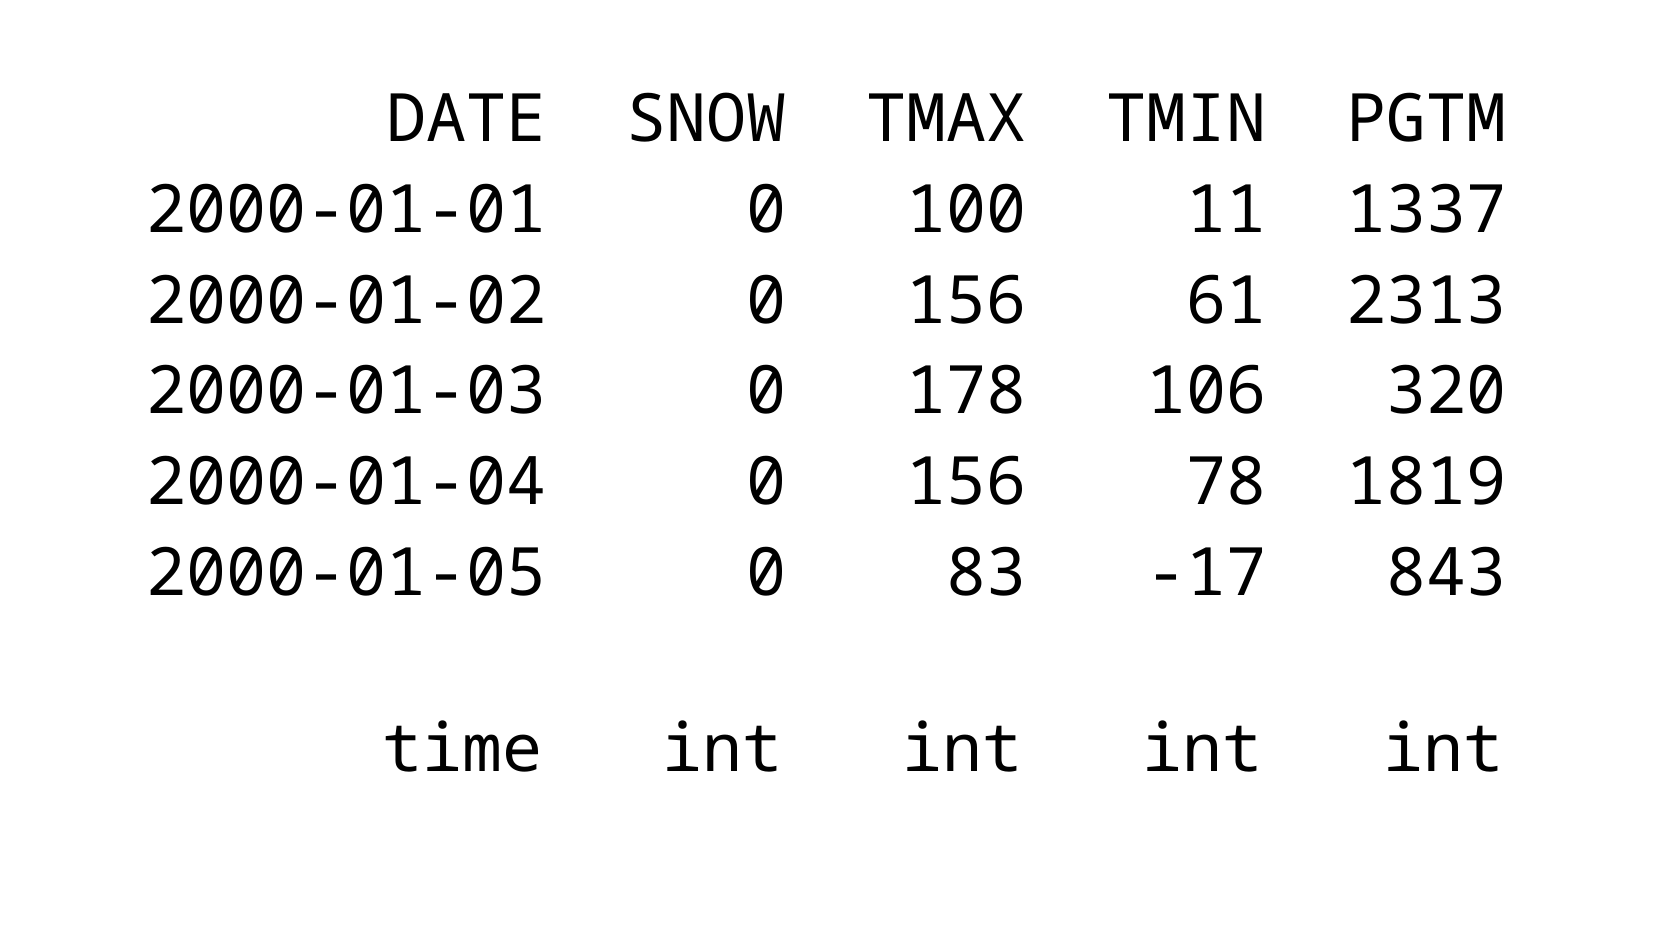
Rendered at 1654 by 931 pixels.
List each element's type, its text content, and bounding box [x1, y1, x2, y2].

title DATE SNOW TMAX TMIN PGTM 2000-01-01 0 100 11 1337 2000-01-02 0 156 61 2313 2000-01-03 0 178 106 320 2000-01-04 0 156 78 1819 2000-01-05 0 83 -17 843 [73, 41, 1581, 736]
title time int int int int [102, 660, 1551, 831]
